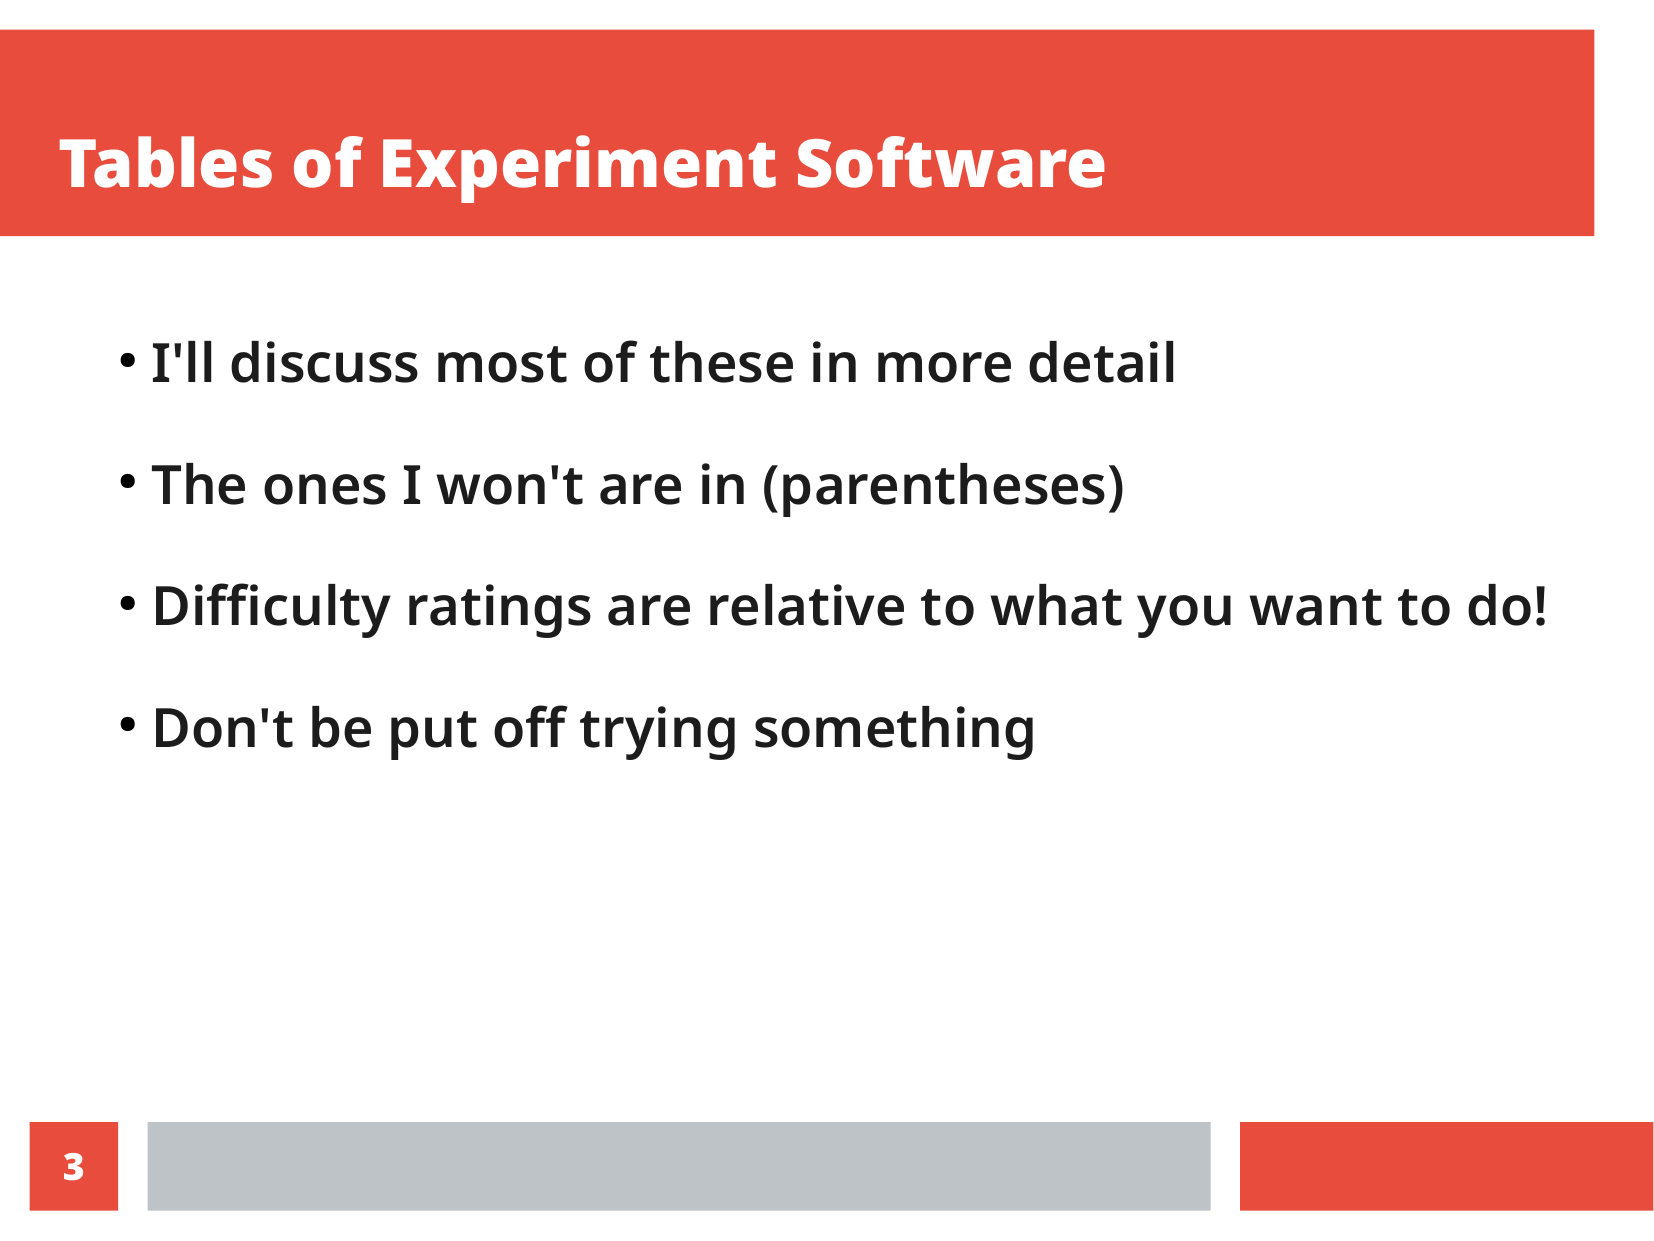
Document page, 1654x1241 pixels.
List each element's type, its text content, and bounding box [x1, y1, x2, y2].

title Tables of Experiment Software [59, 59, 1595, 207]
list I'll discuss most of these in more detail The ones I won't are in (parentheses) Difficulty ratings are relative to what you want to do! Don't be put off trying something [59, 324, 1565, 1093]
